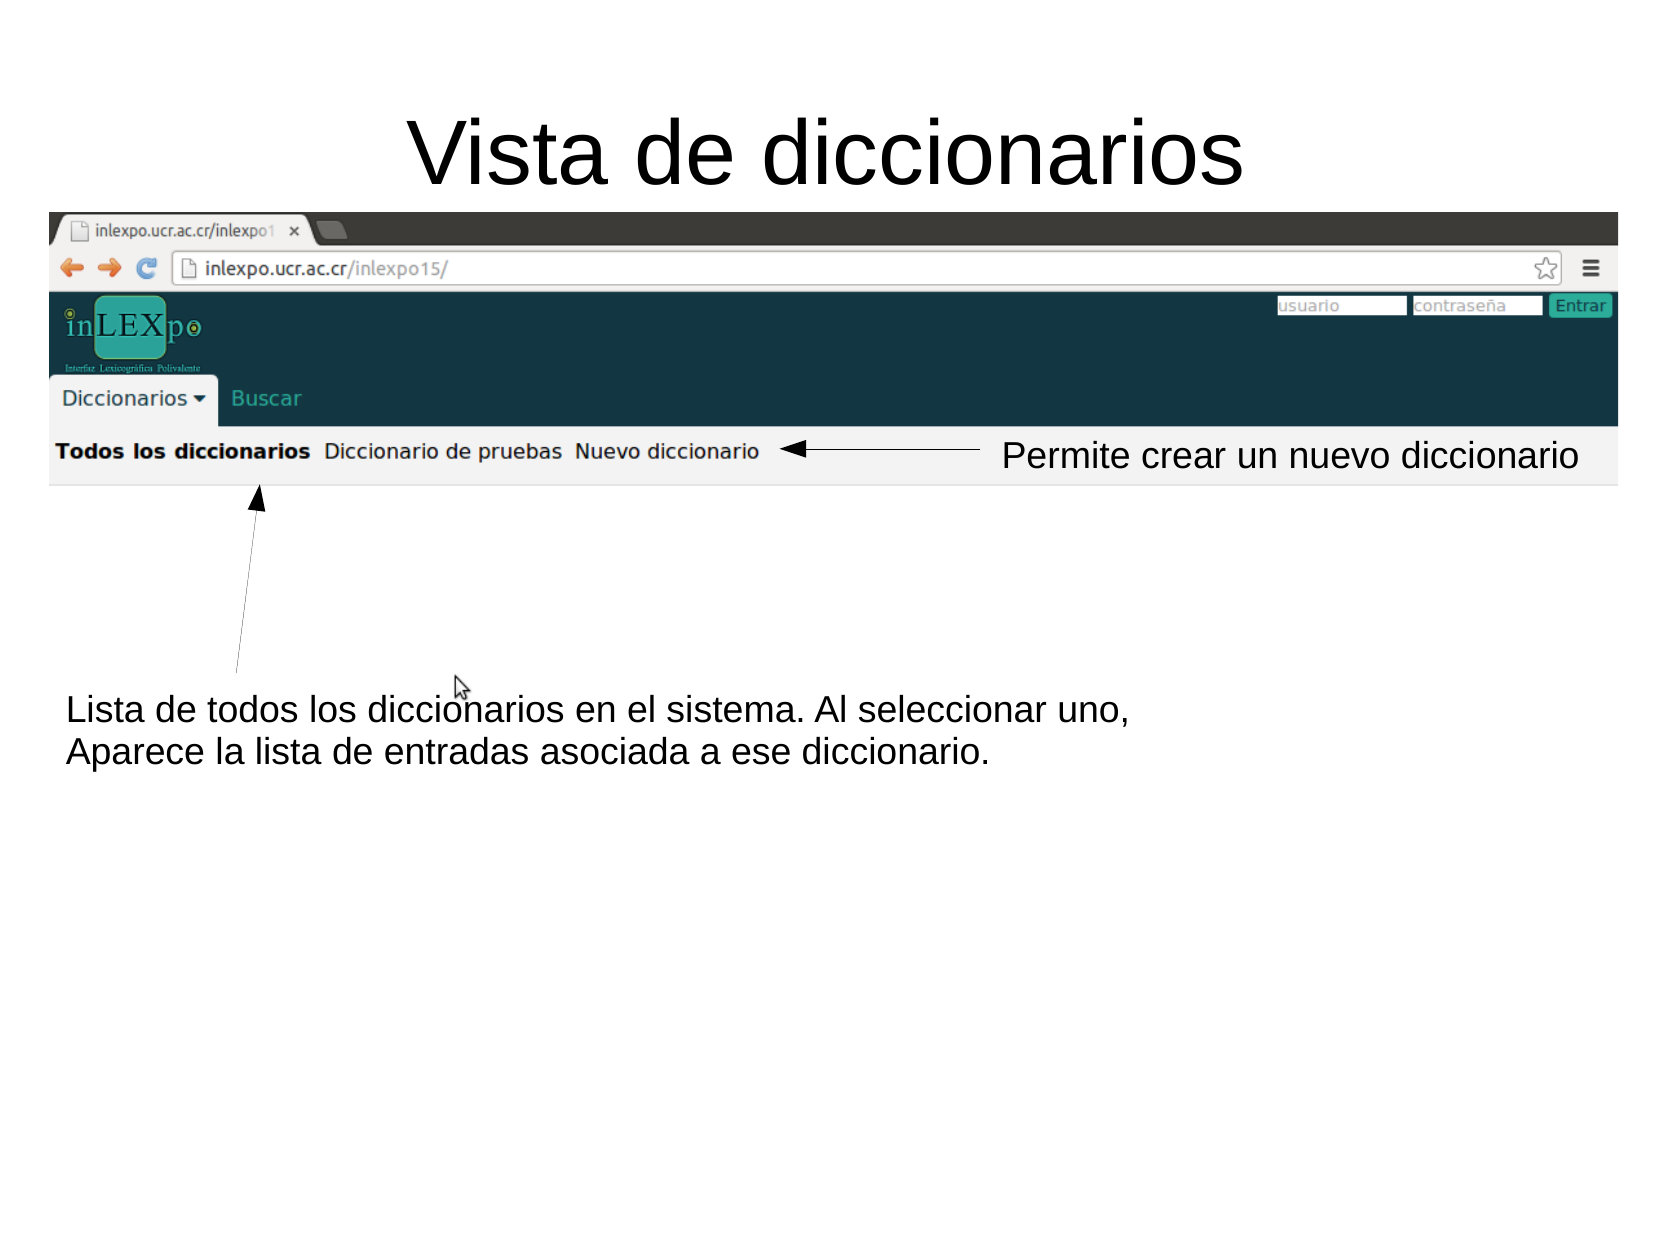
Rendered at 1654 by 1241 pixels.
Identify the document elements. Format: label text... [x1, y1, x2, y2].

text_box Permite crear un nuevo diccionario [986, 427, 1595, 485]
title Vista de diccionarios [82, 49, 1571, 212]
text_box Lista de todos los diccionarios en el sistema. Al seleccionar uno, Aparece la lista de entradas asociada a ese diccionario. [51, 680, 1146, 780]
picture [49, 212, 1619, 1016]
